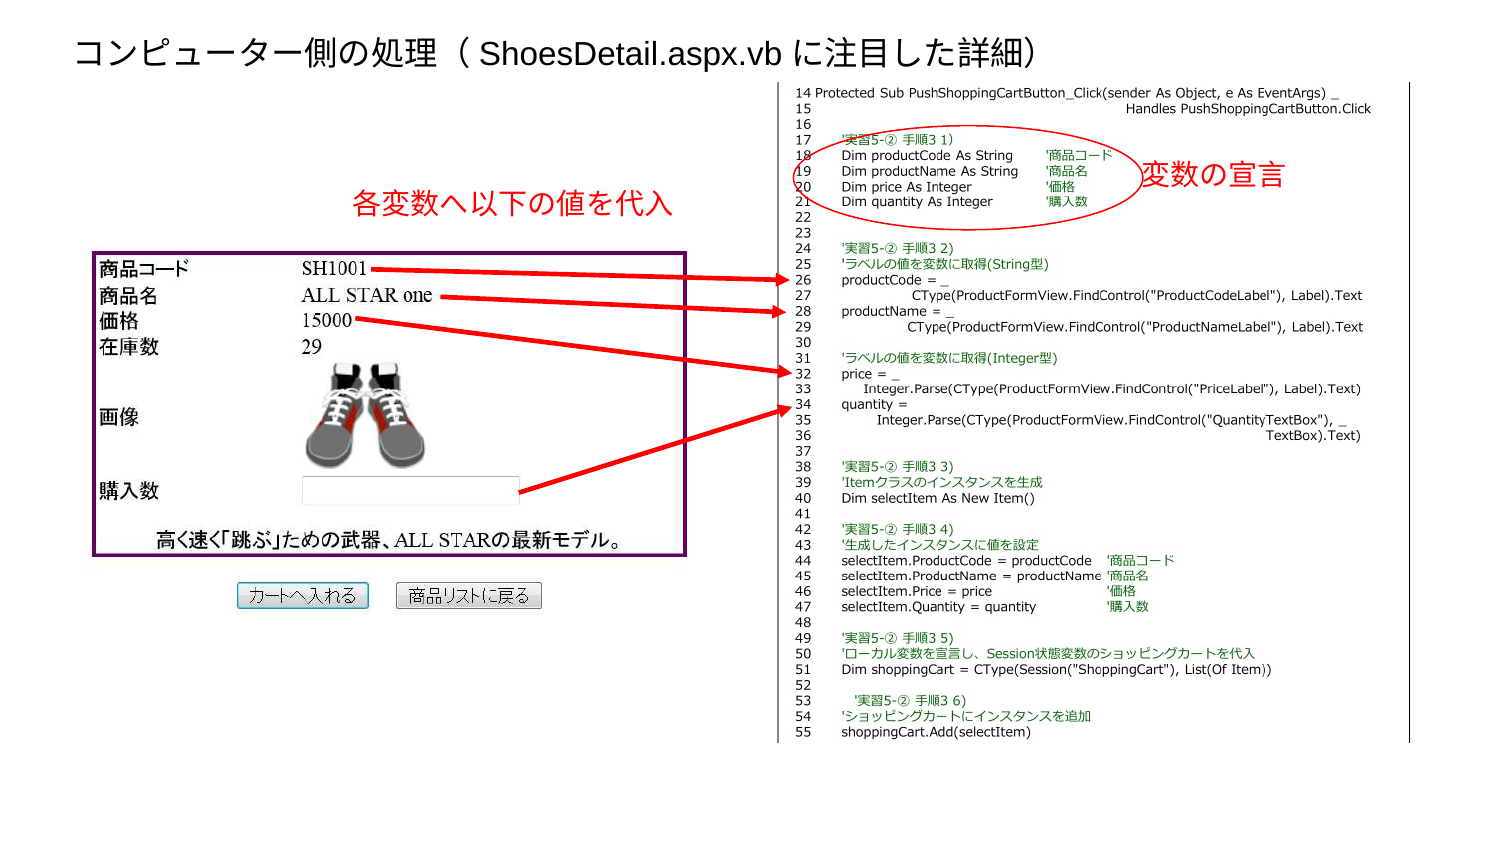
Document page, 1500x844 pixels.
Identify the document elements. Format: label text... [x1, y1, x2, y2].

text_box 変数の宣言 [1126, 157, 1142, 198]
title コンピューター側の処理（ShoesDetail.aspx.vbに注目した詳細） [57, 16, 1455, 69]
picture [774, 82, 1427, 743]
text_box 各変数へ以下の値を代入 [337, 170, 775, 241]
text_box 変数の宣言 [1126, 141, 1306, 212]
picture [57, 240, 710, 619]
